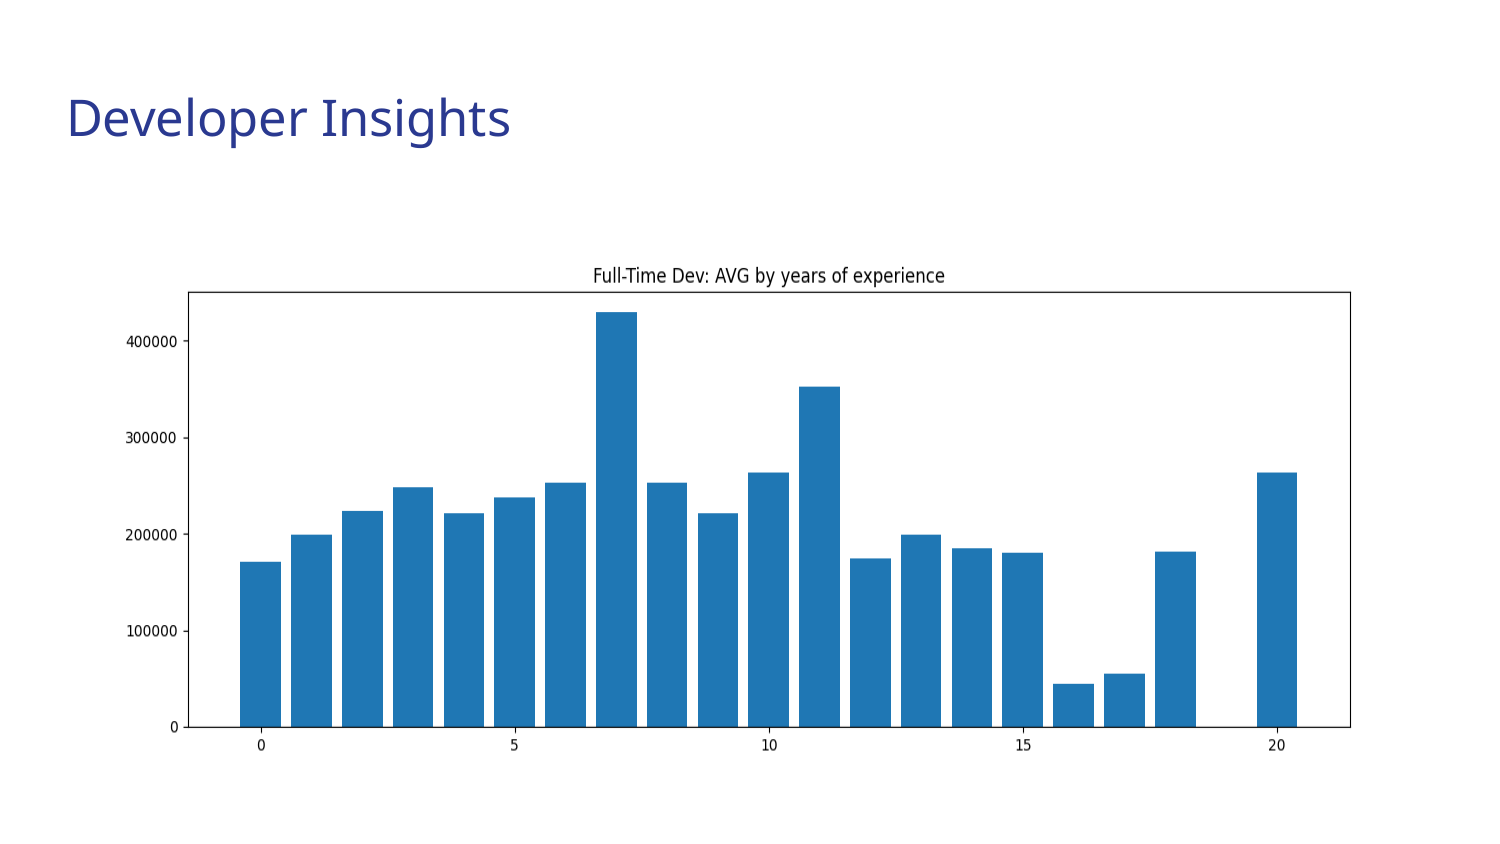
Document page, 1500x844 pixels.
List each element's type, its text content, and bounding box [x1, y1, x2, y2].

picture [0, 224, 1500, 790]
title Developer Insights [51, 67, 1449, 167]
